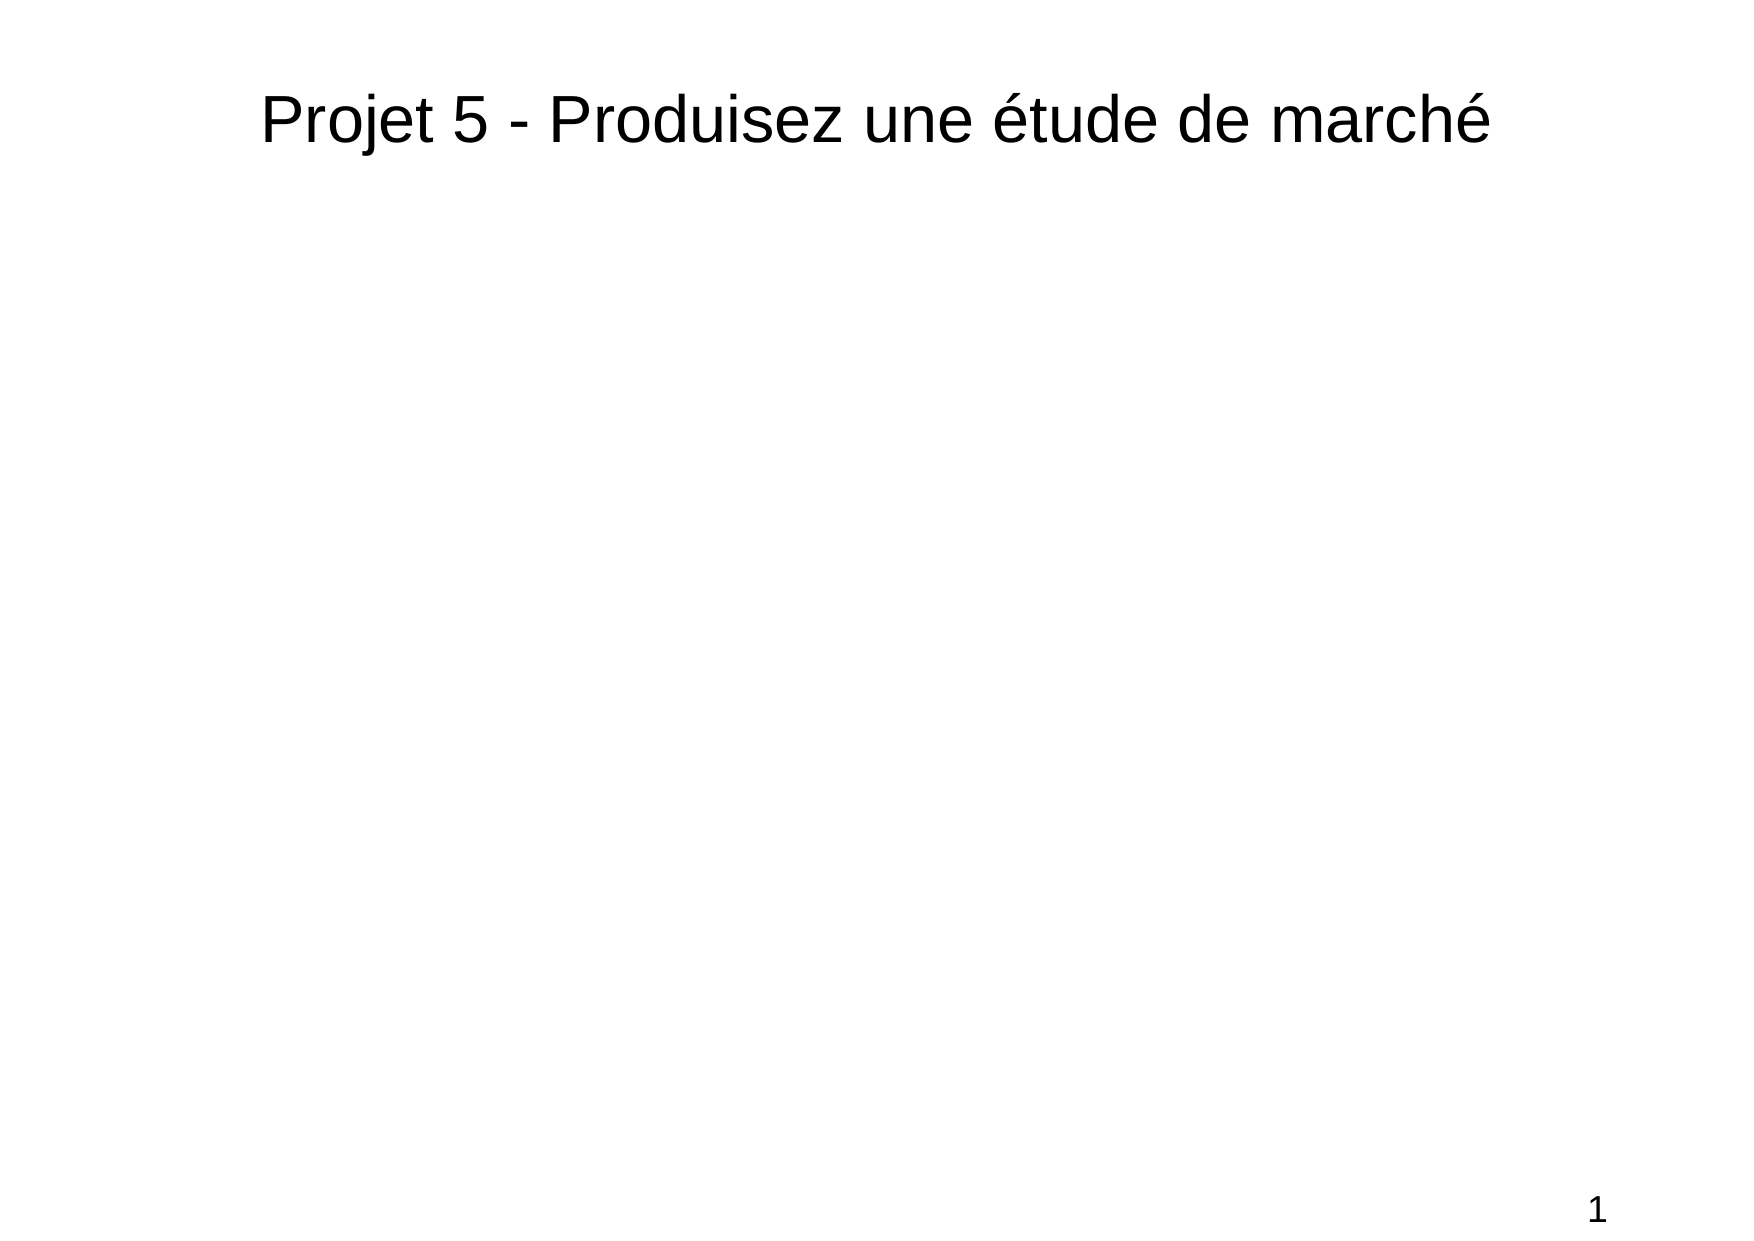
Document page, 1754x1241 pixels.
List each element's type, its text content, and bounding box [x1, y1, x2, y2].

text_box <numéro> [1572, 1181, 1754, 1241]
title Projet 5 - Produisez une étude de marché [140, 48, 1614, 190]
